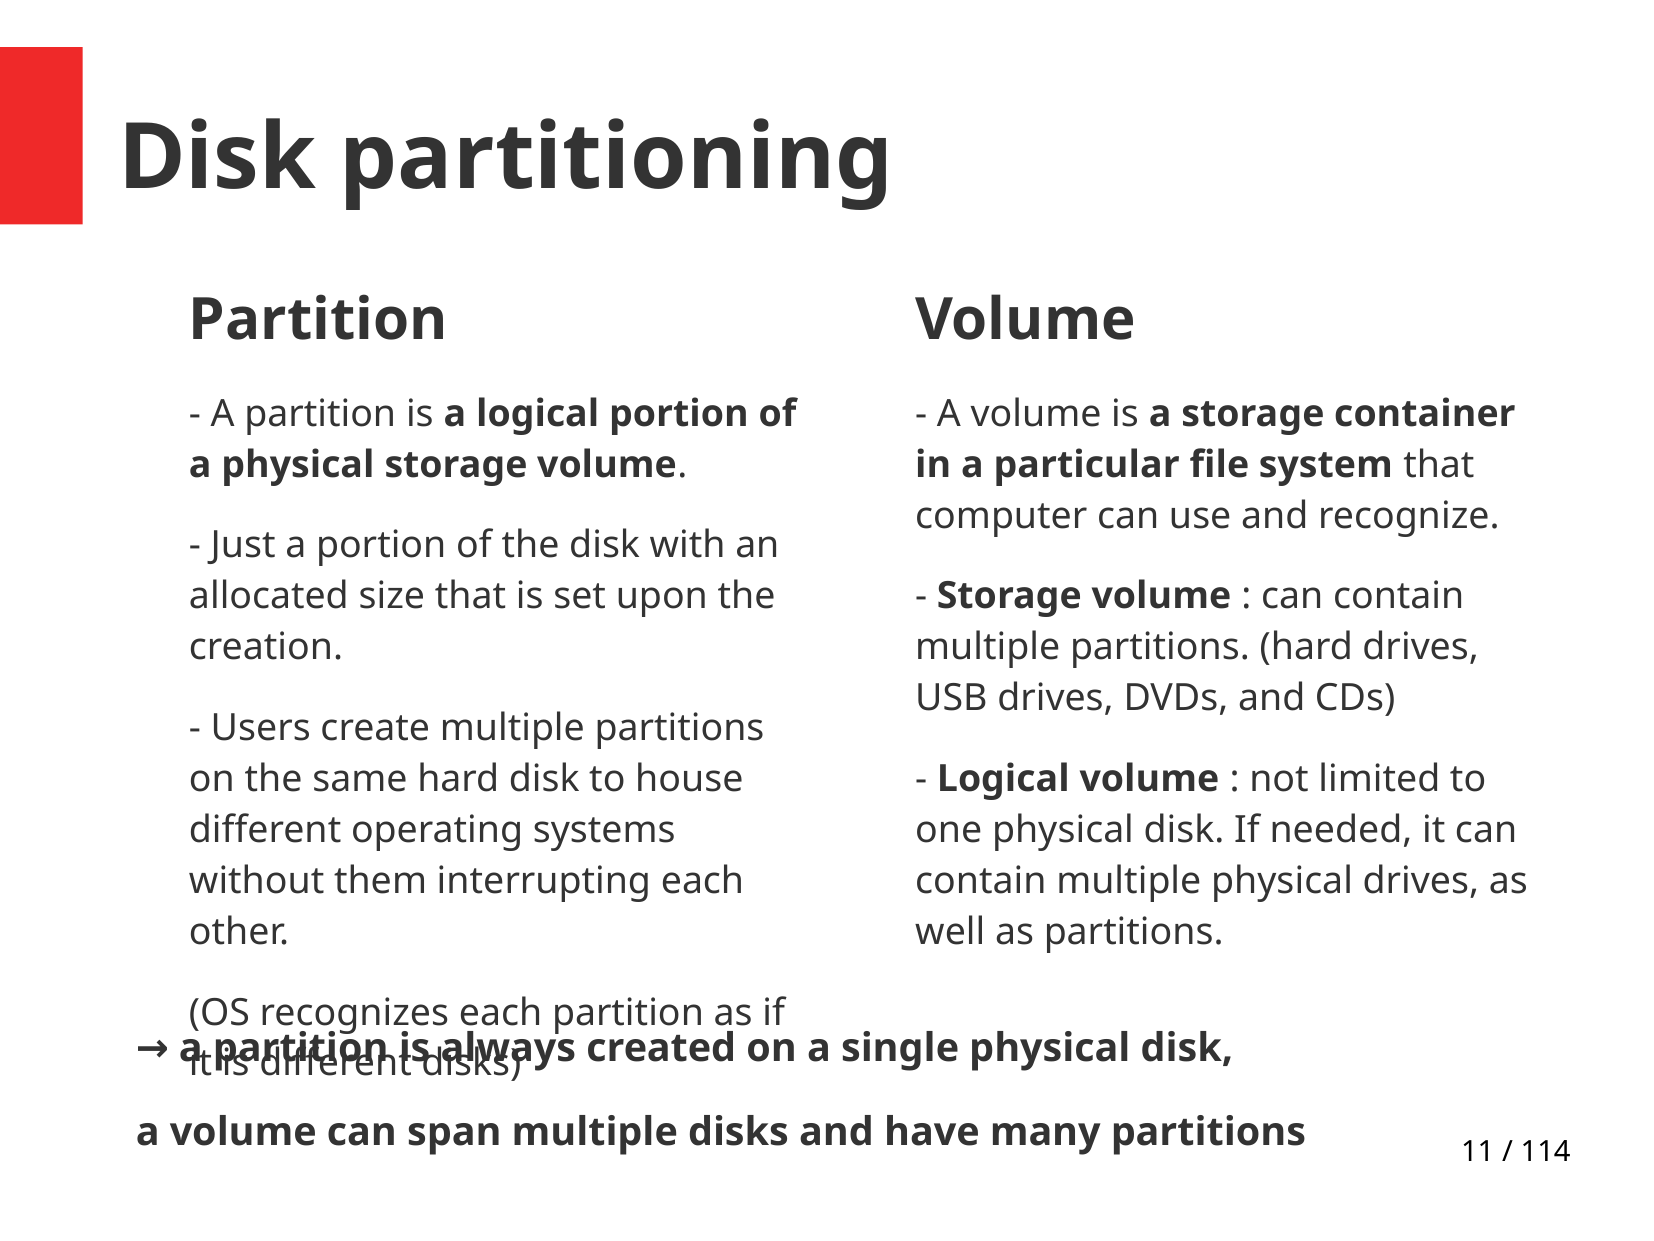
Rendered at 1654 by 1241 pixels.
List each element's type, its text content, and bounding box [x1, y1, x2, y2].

list Volume - A volume is a storage container in a particular file system that computer can use and recognize. - Storage volume : can contain multiple partitions. (hard drives, USB drives, DVDs, and CDs) - Logical volume : not limited to one physical disk. If needed, it can contain multiple physical drives, as well as partitions. [844, 277, 1536, 997]
list Partition - A partition is a logical portion of a physical storage volume. - Just a portion of the disk with an allocated size that is set upon the creation. - Users create multiple partitions on the same hard disk to house different operating systems without them interrupting each other. (OS recognizes each partition as if it is different disks) [118, 277, 810, 997]
list → a partition is always created on a single physical disk, a volume can span multiple disks and have many partitions [64, 1019, 1483, 1162]
title Disk partitioning [118, 49, 1571, 257]
